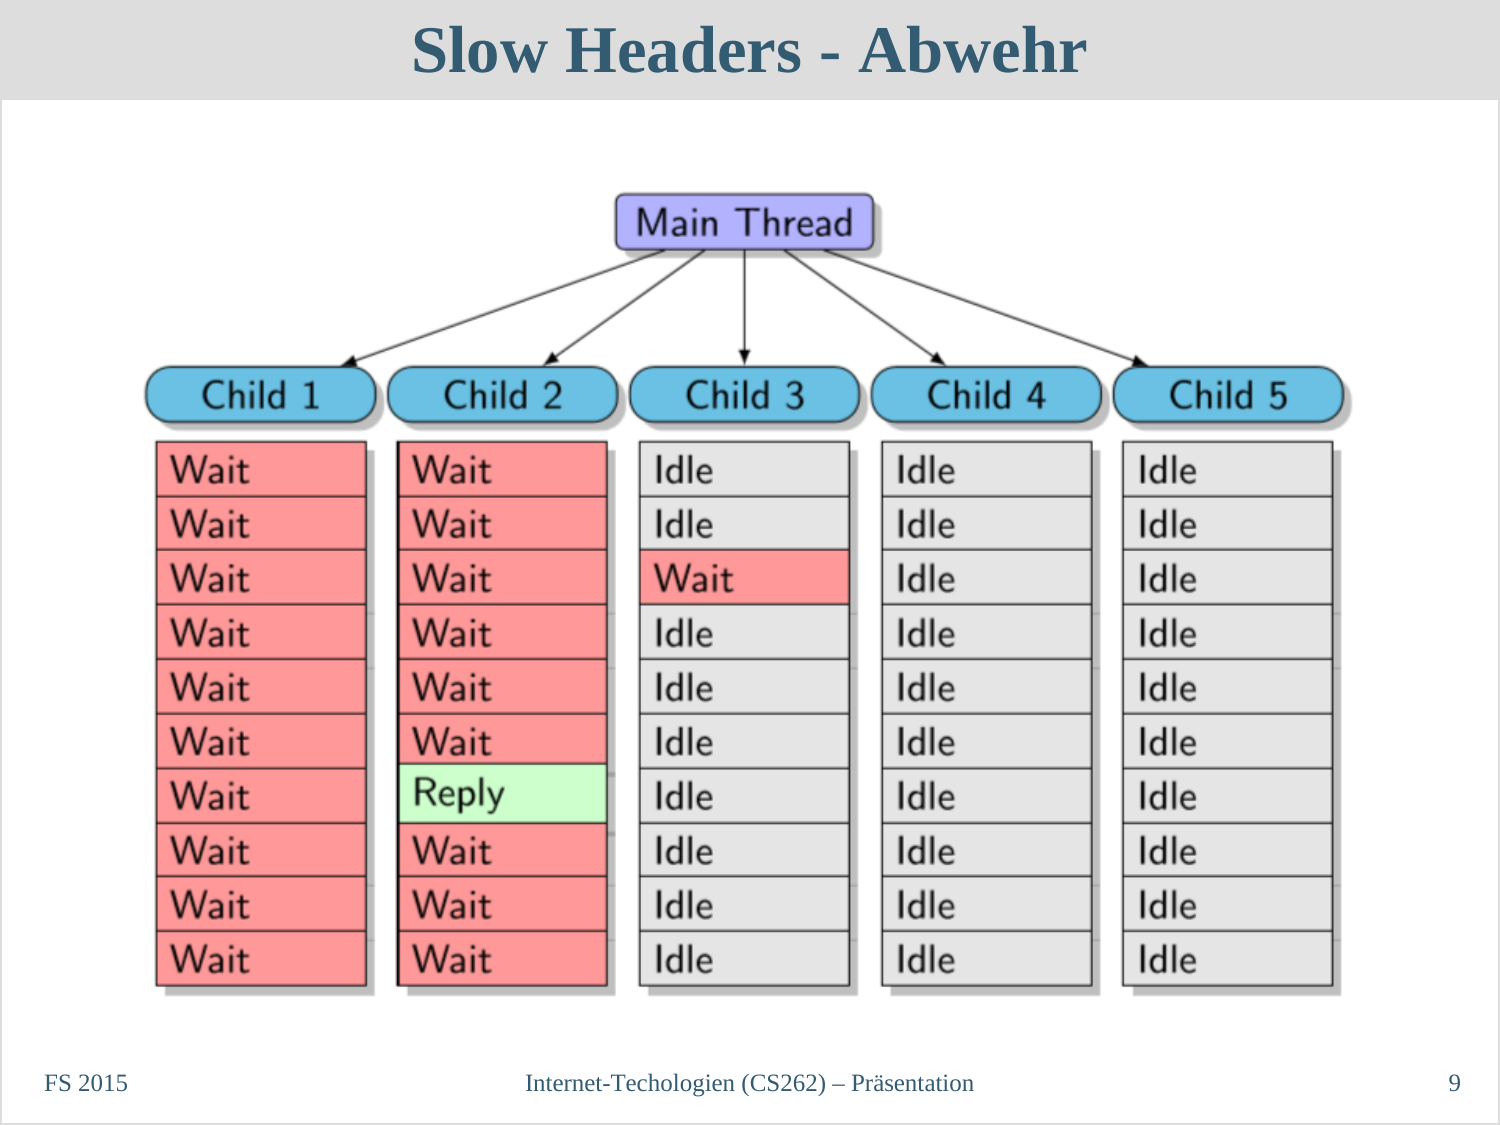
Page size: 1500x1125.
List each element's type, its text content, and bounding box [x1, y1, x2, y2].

picture [125, 190, 1376, 999]
title Slow Headers - Abwehr [0, 0, 1500, 100]
text_box Internet-Techologien (CS262) – Präsentation [300, 1058, 1201, 1107]
text_box <Nummer> [1375, 1058, 1477, 1097]
text_box FS 2015 [29, 1058, 195, 1097]
